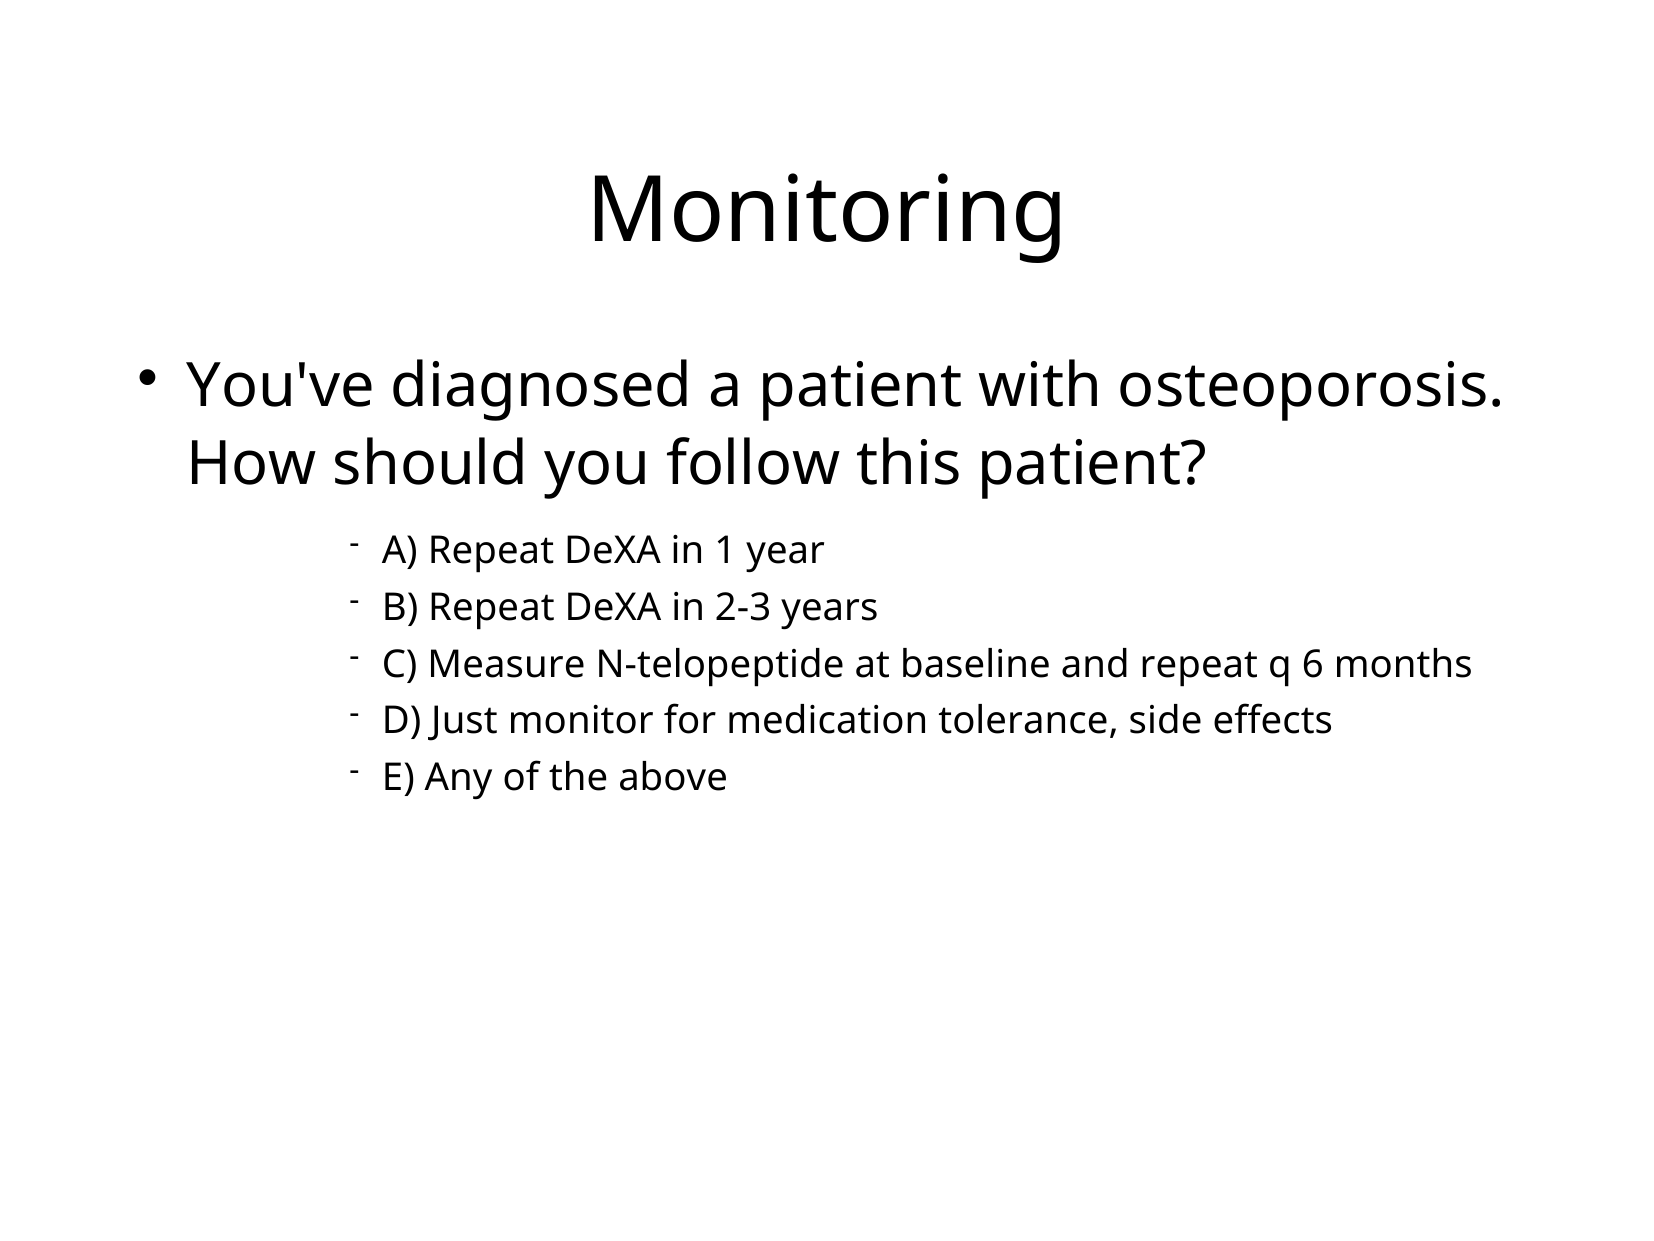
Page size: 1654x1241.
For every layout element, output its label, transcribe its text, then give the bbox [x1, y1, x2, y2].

title Monitoring [121, 155, 1534, 258]
list You've diagnosed a patient with osteoporosis. How should you follow this patient? A) Repeat DeXA in 1 year B) Repeat DeXA in 2-3 years C) Measure N-telopeptide at baseline and repeat q 6 months D) Just monitor for medication tolerance, side effects E) Any of the above [121, 344, 1534, 864]
